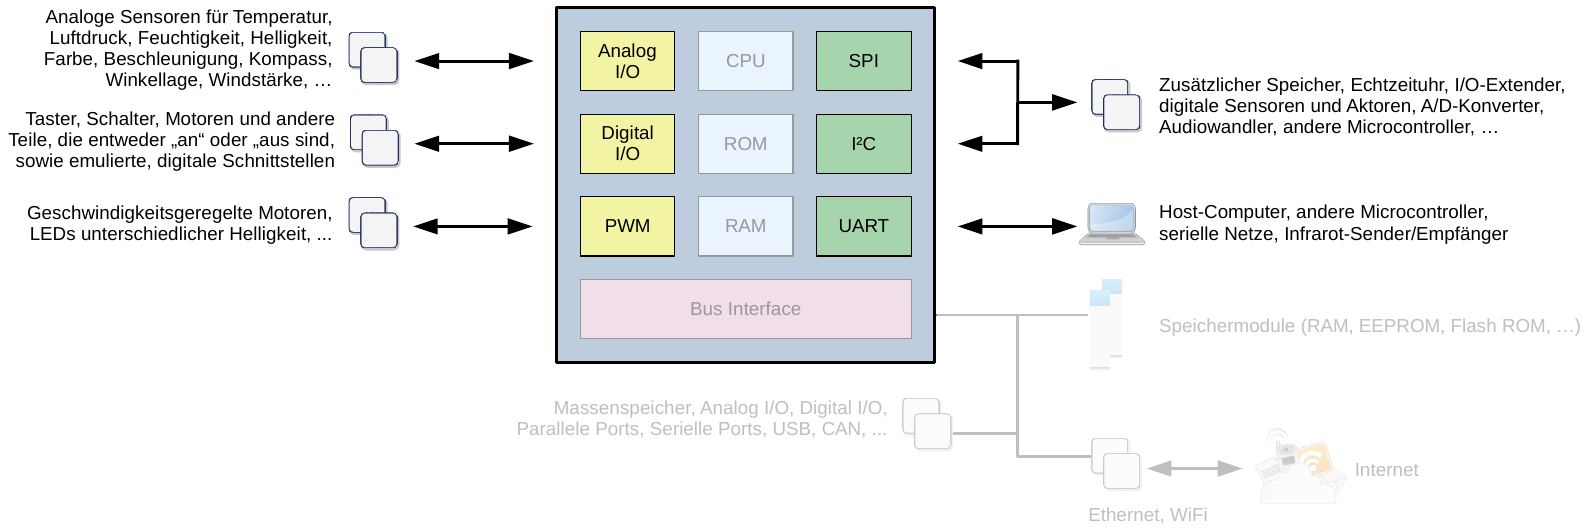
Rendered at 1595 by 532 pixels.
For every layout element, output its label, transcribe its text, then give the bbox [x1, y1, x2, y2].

text_box Bus Interface [580, 279, 912, 339]
text_box Analog I/O [580, 31, 675, 91]
text_box RAM [698, 196, 793, 256]
picture [344, 192, 405, 256]
text_box CPU [698, 31, 793, 91]
text_box ROM [698, 114, 793, 174]
text_box [507, 271, 1595, 532]
picture [1086, 74, 1148, 138]
text_box UART [816, 196, 912, 256]
picture [344, 27, 405, 91]
text_box [556, 7, 935, 363]
picture [345, 109, 406, 174]
text_box Digital I/O [580, 114, 675, 174]
text_box I²C [816, 114, 912, 174]
text_box SPI [816, 31, 912, 91]
text_box Zusätzlicher Speicher, Echtzeituhr, I/O-Extender, digitale Sensoren und Aktoren, A/D-Konverter, Audiowandler, andere Microcontroller, … [1159, 74, 1566, 138]
text_box Geschwindigkeitsgeregelte Motoren, LEDs unterschiedlicher Helligkeit, ... [20, 202, 333, 245]
text_box Host-Computer, andere Microcontroller, serielle Netze, Infrarot-Sender/Empfänger [1159, 202, 1509, 245]
text_box Analoge Sensoren für Temperatur, Luftdruck, Feuchtigkeit, Helligkeit, Farbe, Beschleunigung, Kompass, Winkellage, Windstärke, … [43, 6, 333, 91]
text_box Taster, Schalter, Motoren und andere Teile, die entweder „an“ oder „aus sind, sowie emulierte, digitale Schnittstellen [8, 108, 335, 172]
text_box PWM [580, 196, 675, 256]
picture [1076, 200, 1148, 248]
